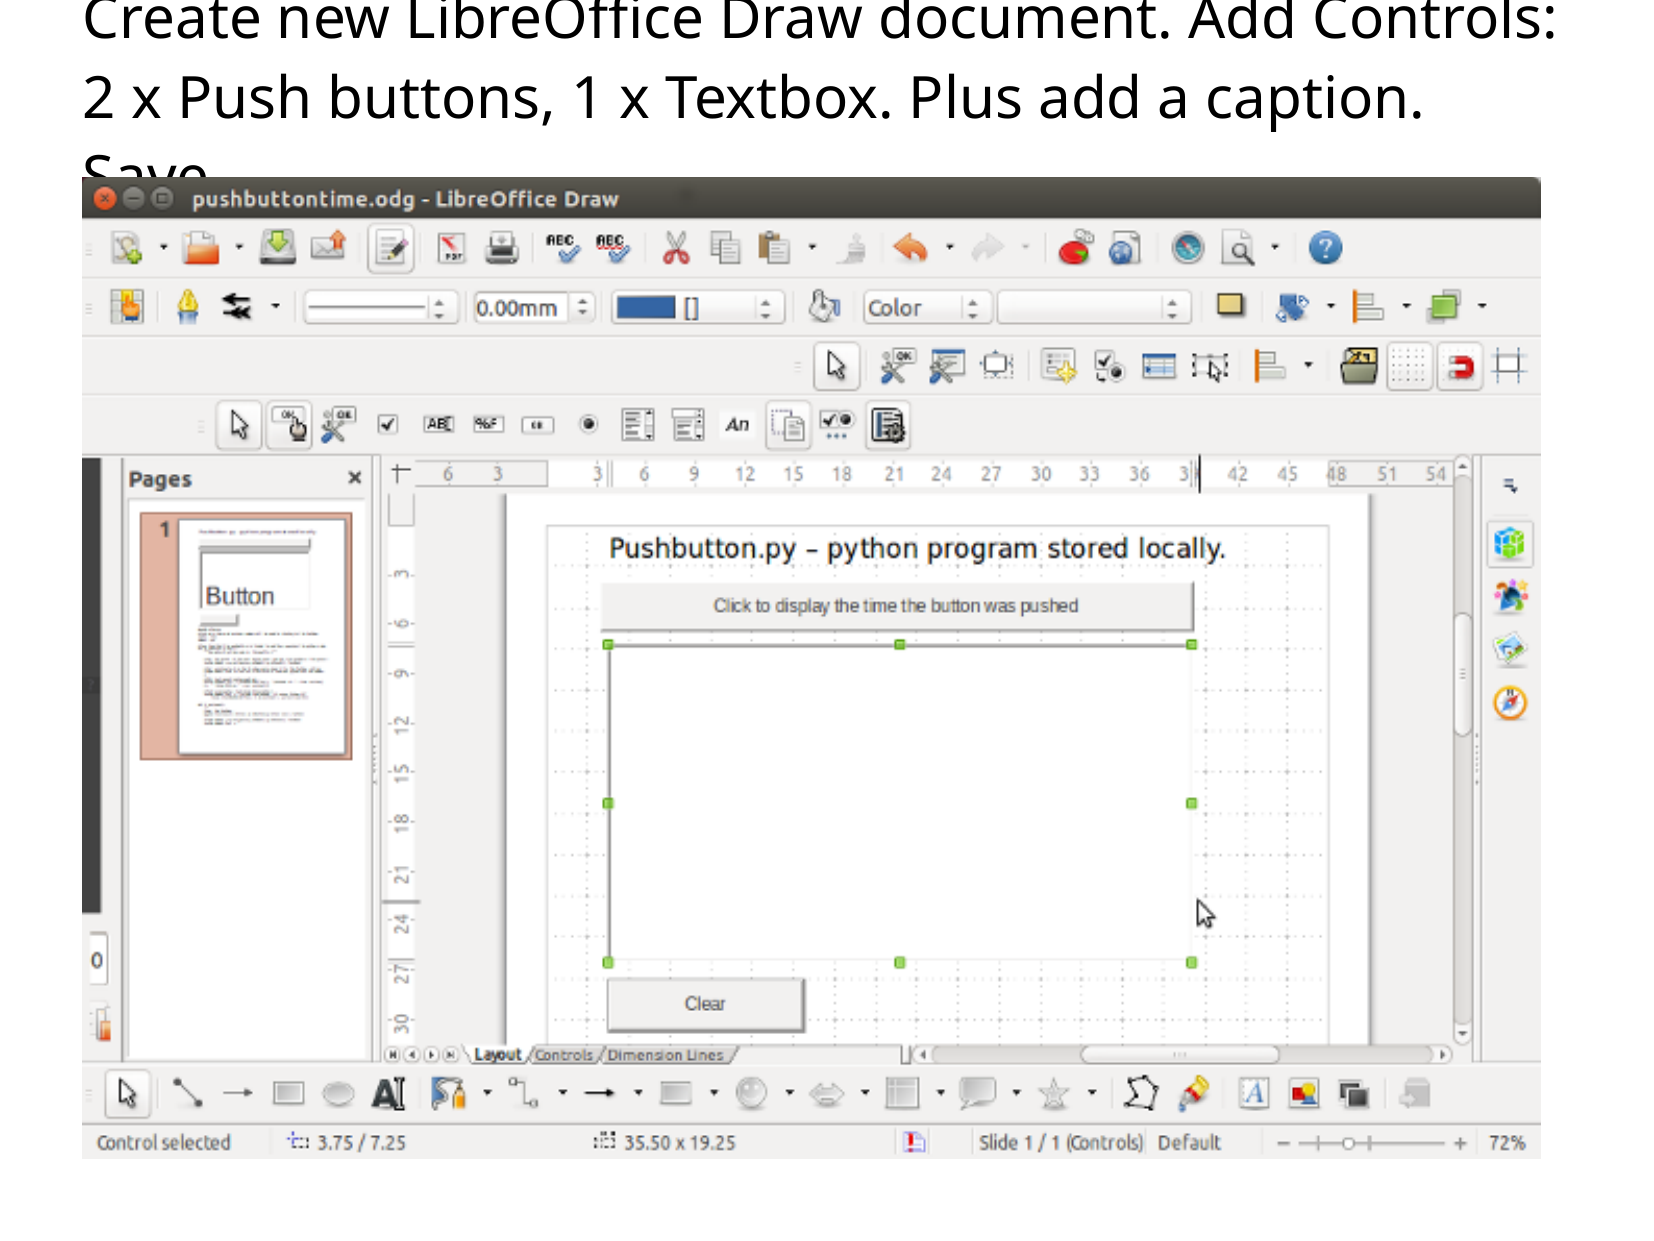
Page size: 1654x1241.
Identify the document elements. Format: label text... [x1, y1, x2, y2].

title Create new LibreOffice Draw document. Add Controls: 2 x Push buttons, 1 x Textbox. Plus add a caption. Save. [82, 31, 1571, 160]
picture [82, 177, 1541, 1159]
